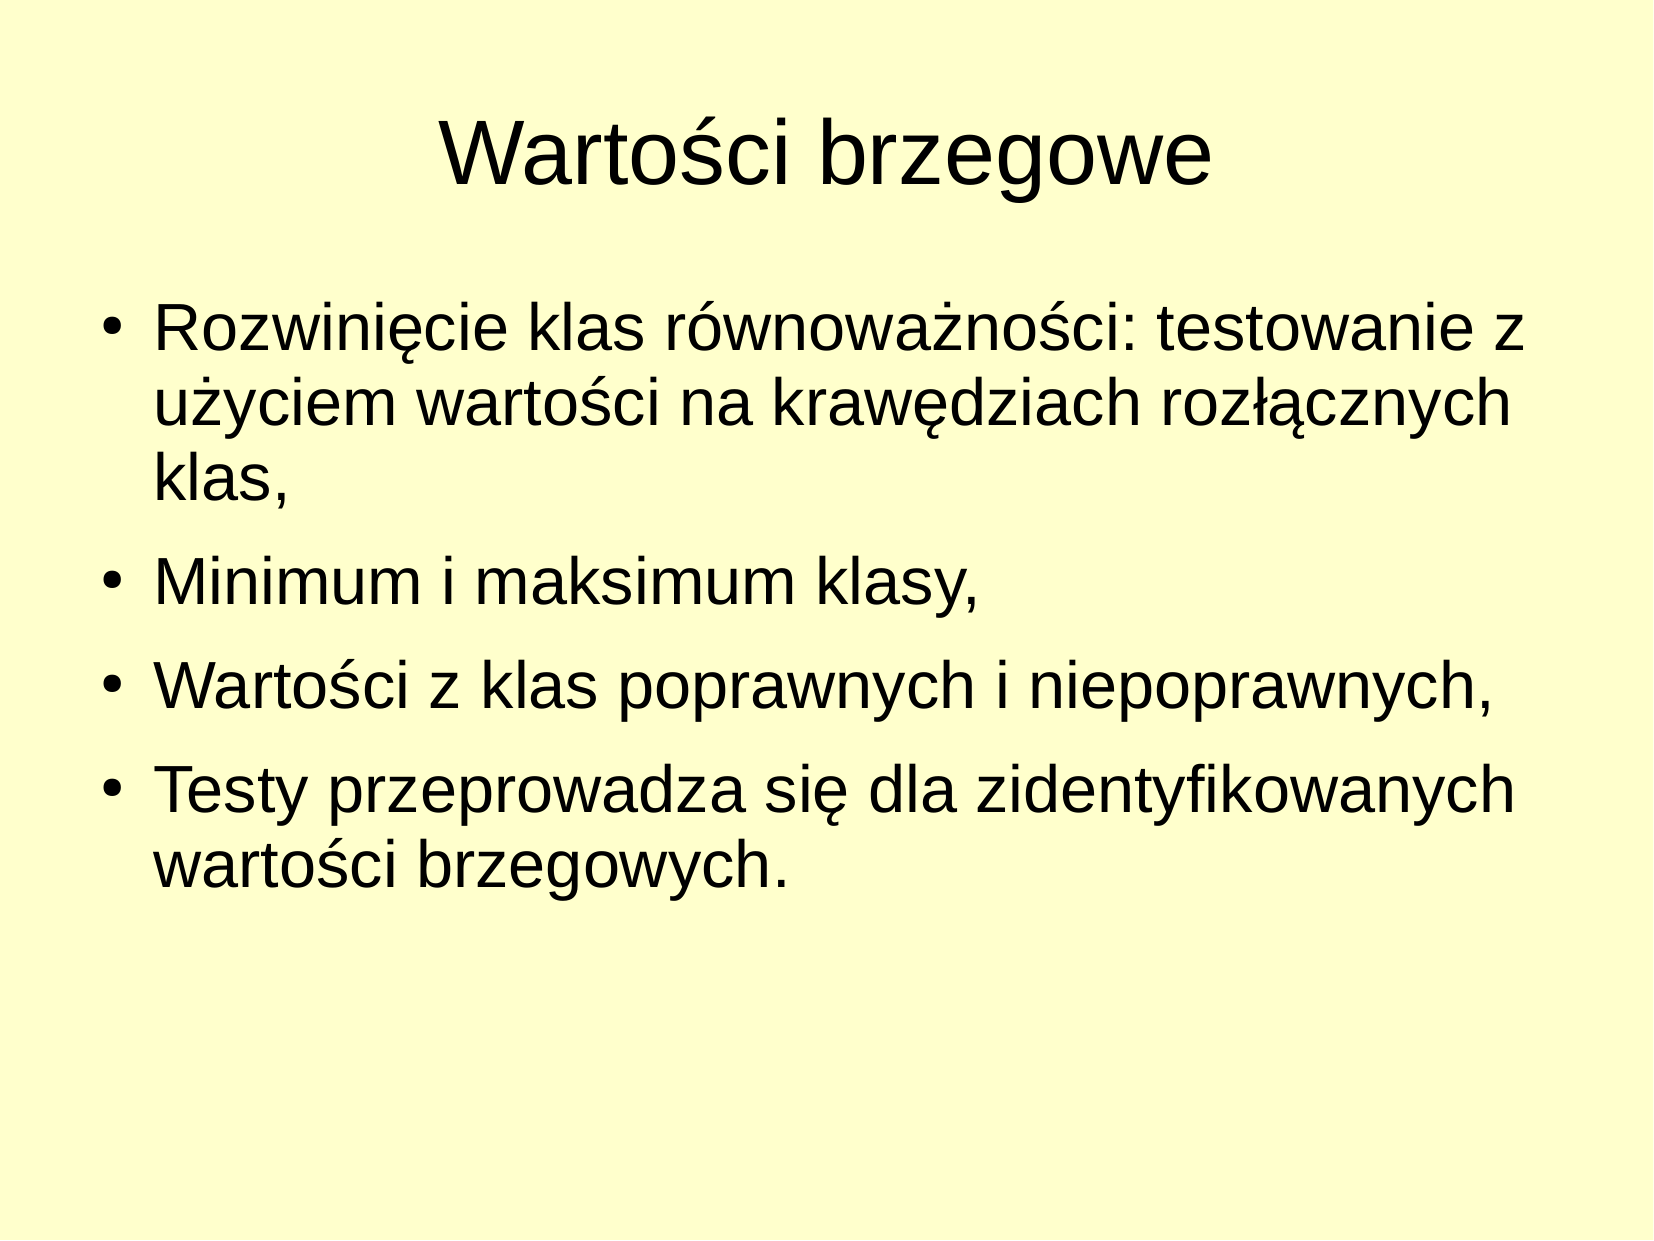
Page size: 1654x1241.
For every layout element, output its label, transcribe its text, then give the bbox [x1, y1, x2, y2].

list Rozwinięcie klas równoważności: testowanie z użyciem wartości na krawędziach rozłącznych klas, Minimum i maksimum klasy, Wartości z klas poprawnych i niepoprawnych, Testy przeprowadza się dla zidentyfikowanych wartości brzegowych. [82, 290, 1571, 1109]
title Wartości brzegowe [82, 49, 1571, 257]
